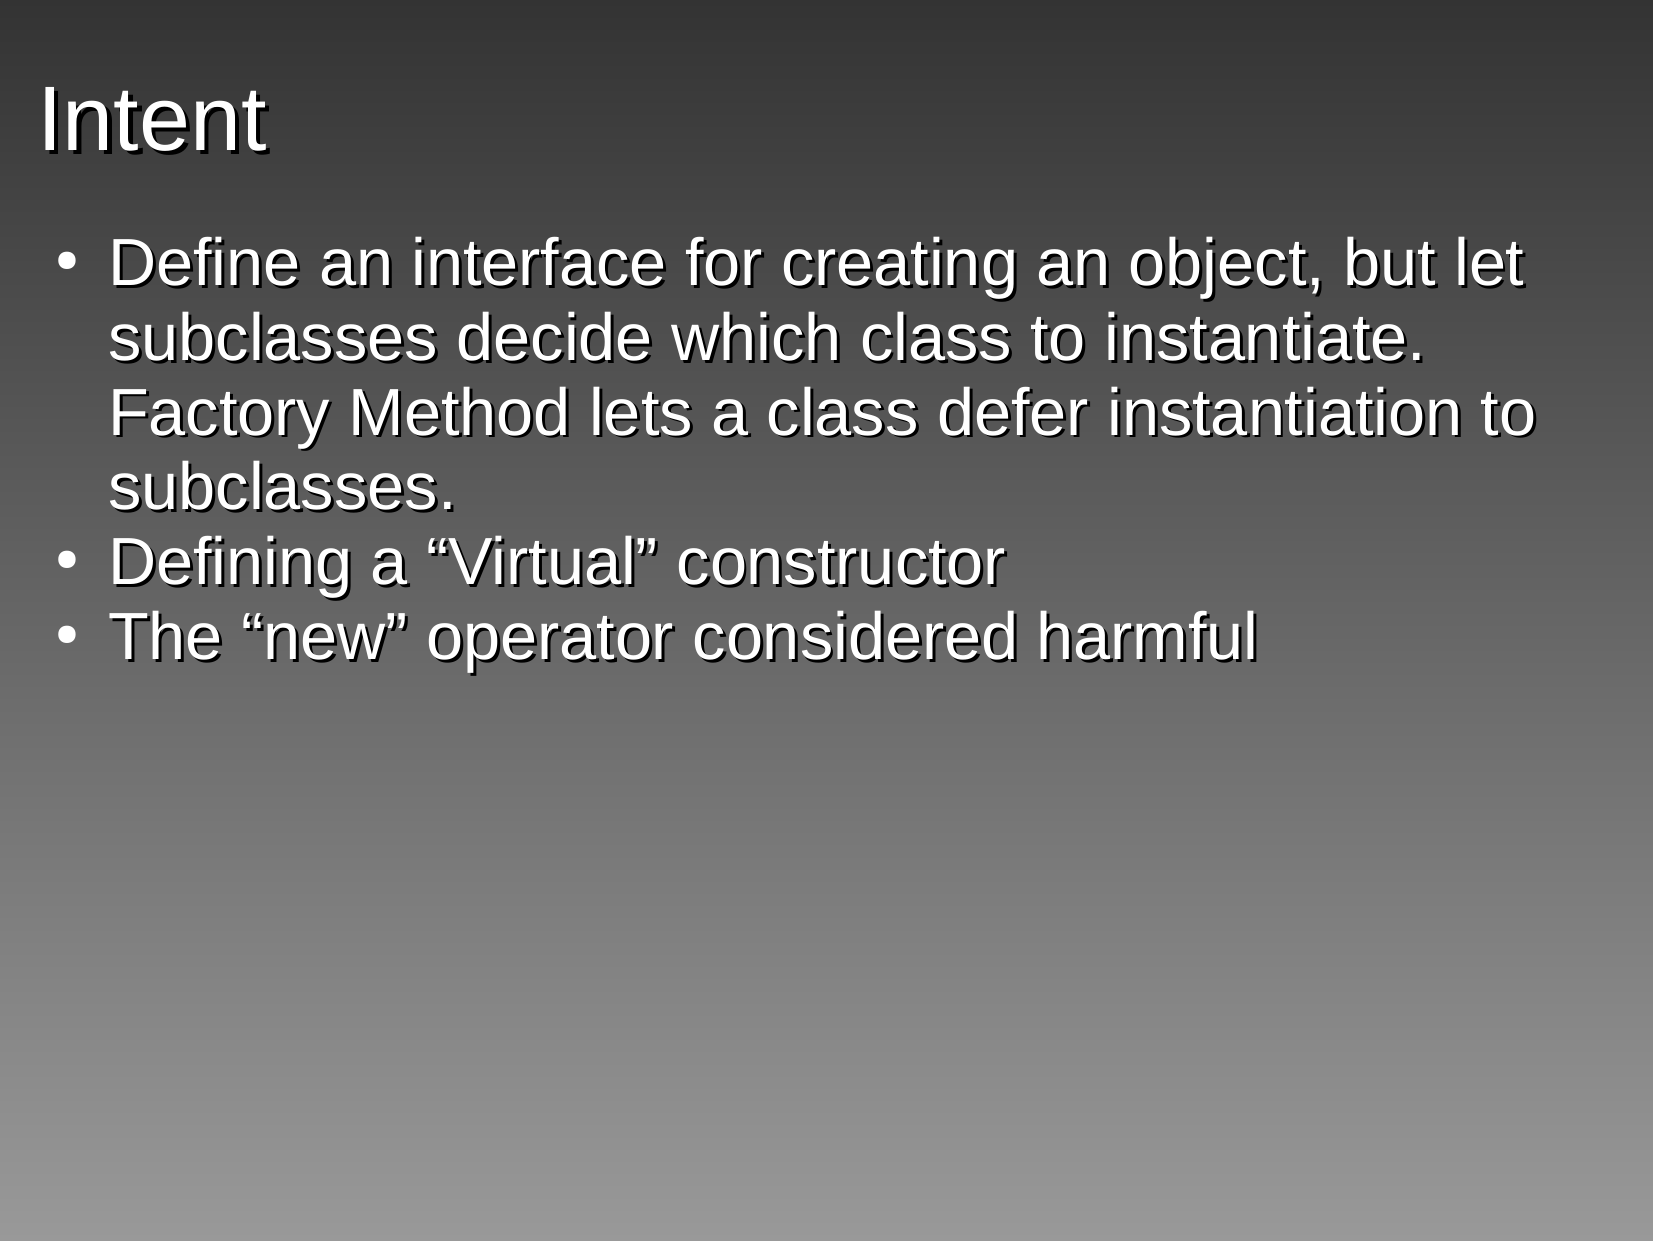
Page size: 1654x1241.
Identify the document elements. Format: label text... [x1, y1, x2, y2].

list Define an interface for creating an object, but let subclasses decide which class to instantiate. Factory Method lets a class defer instantiation to subclasses. Defining a “Virtual” constructor The “new” operator considered harmful [37, 225, 1613, 1126]
title Intent [37, 49, 1613, 188]
